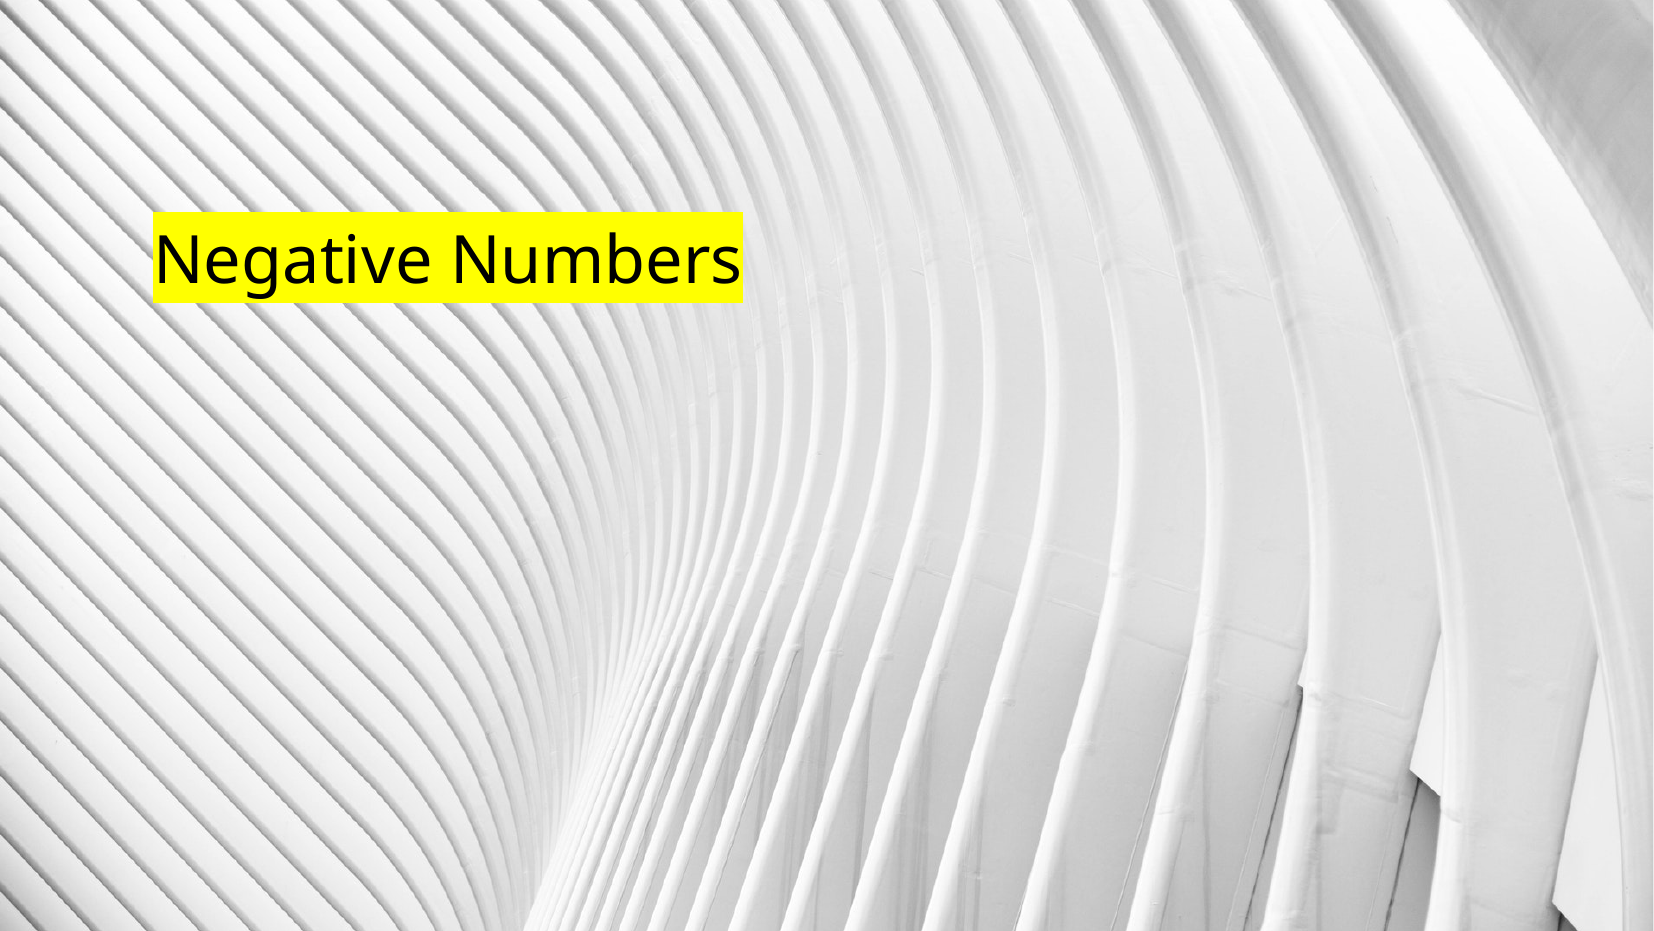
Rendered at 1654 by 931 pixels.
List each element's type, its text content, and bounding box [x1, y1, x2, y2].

picture [0, 0, 1654, 931]
list Negative Numbers [82, 217, 1571, 839]
